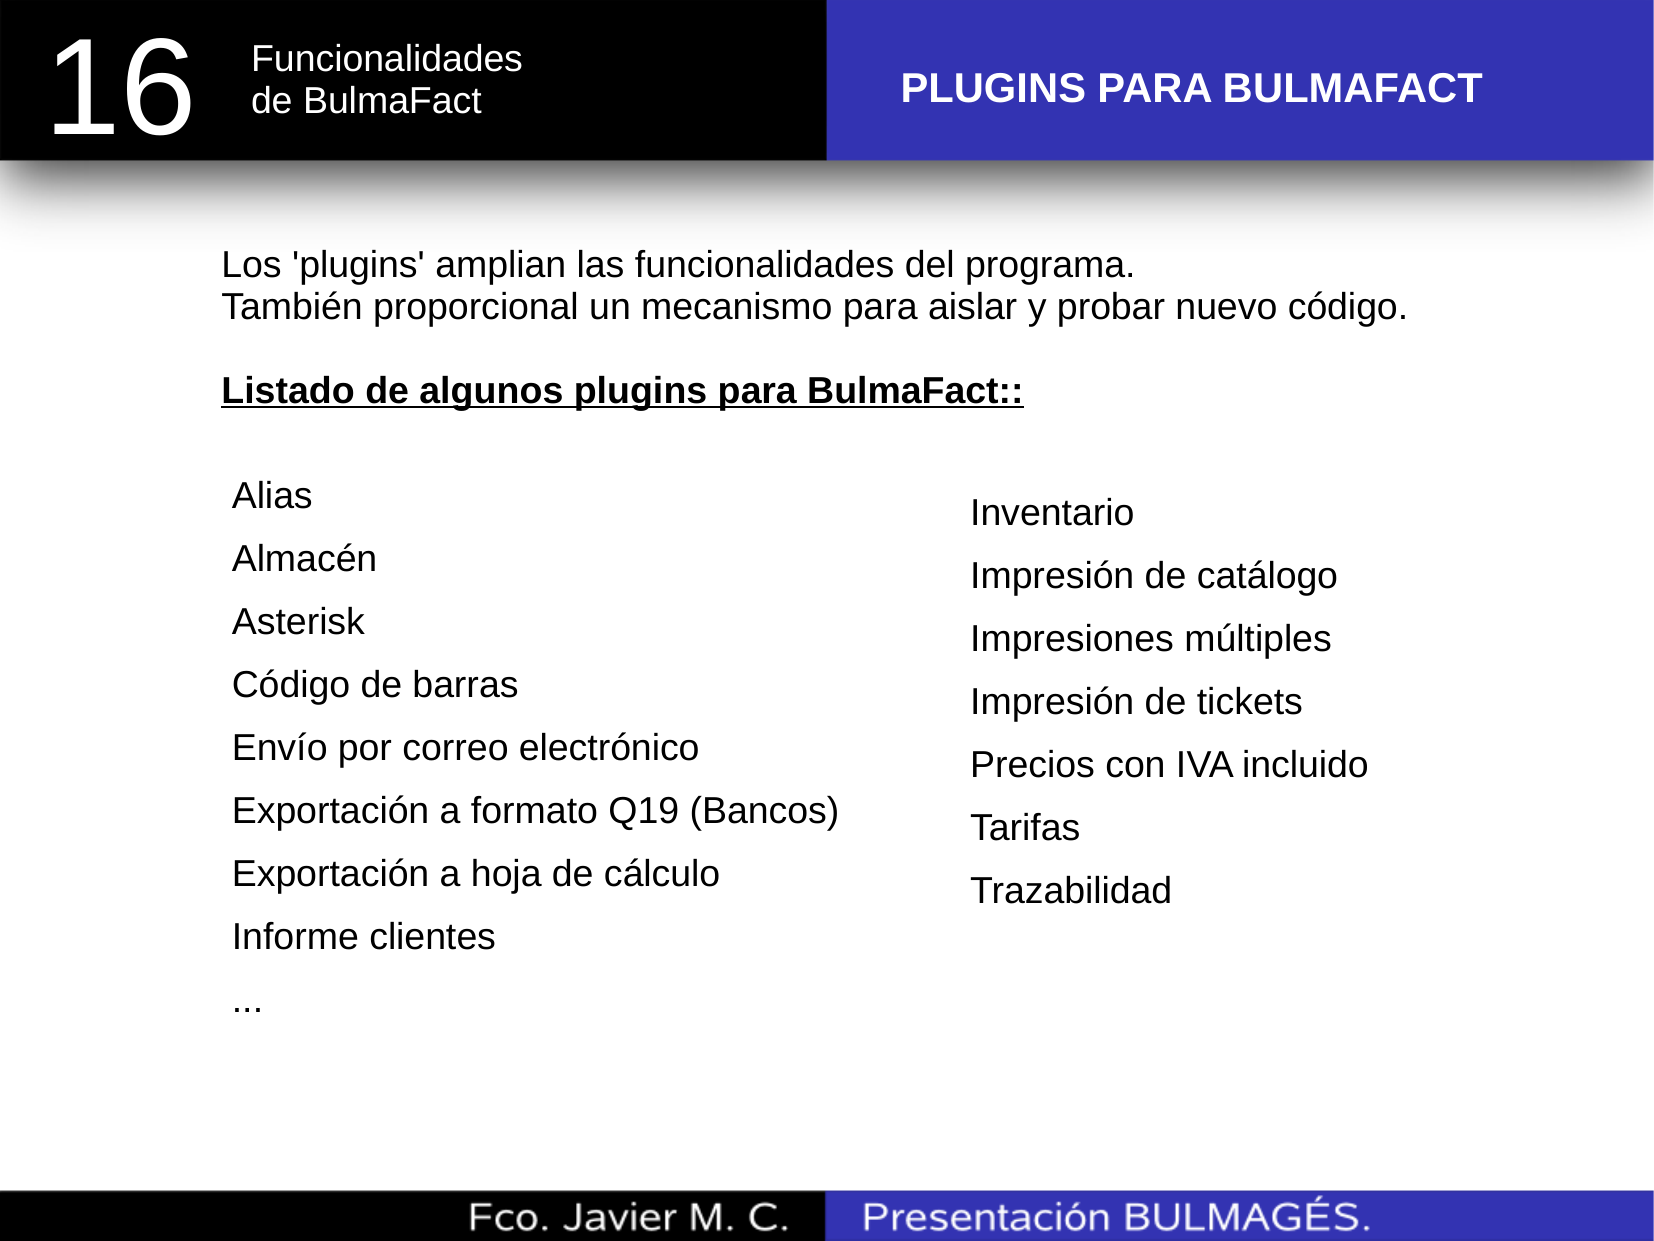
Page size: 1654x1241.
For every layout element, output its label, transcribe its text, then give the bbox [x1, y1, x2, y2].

text_box PLUGINS PARA BULMAFACT [885, 56, 1595, 119]
text_box Los 'plugins' amplian las funcionalidades del programa. También proporcional un mecanismo para aislar y probar nuevo código. Listado de algunos plugins para BulmaFact:: Alias Almacén Asterisk Código de barras Envío por correo electrónico Exportación a formato Q19 (Bancos) Exportación a hoja de cálculo Informe clientes ... [206, 236, 1440, 1028]
text_box Funcionalidades de BulmaFact [236, 29, 798, 148]
picture [0, 0, 1654, 1241]
text_box Inventario Impresión de catálogo Impresiones múltiples Impresión de tickets Precios con IVA incluido Tarifas Trazabilidad [944, 463, 1506, 898]
text_box <número>. [29, 2, 237, 325]
